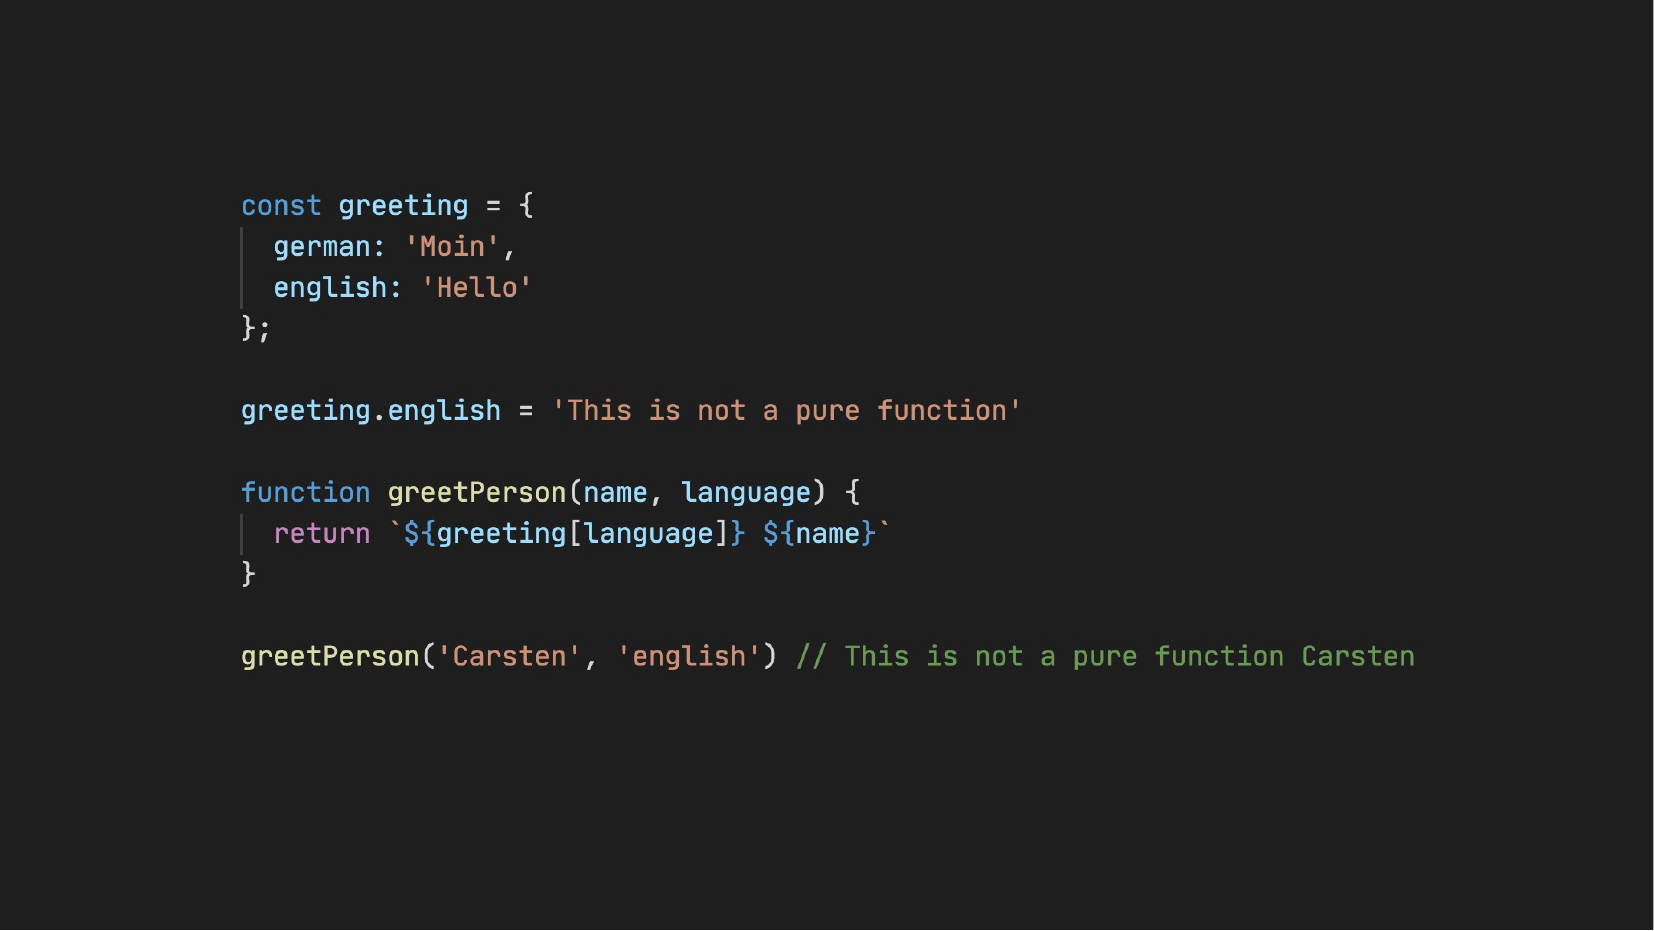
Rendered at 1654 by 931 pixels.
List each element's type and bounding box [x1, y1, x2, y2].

picture [221, 186, 1433, 744]
